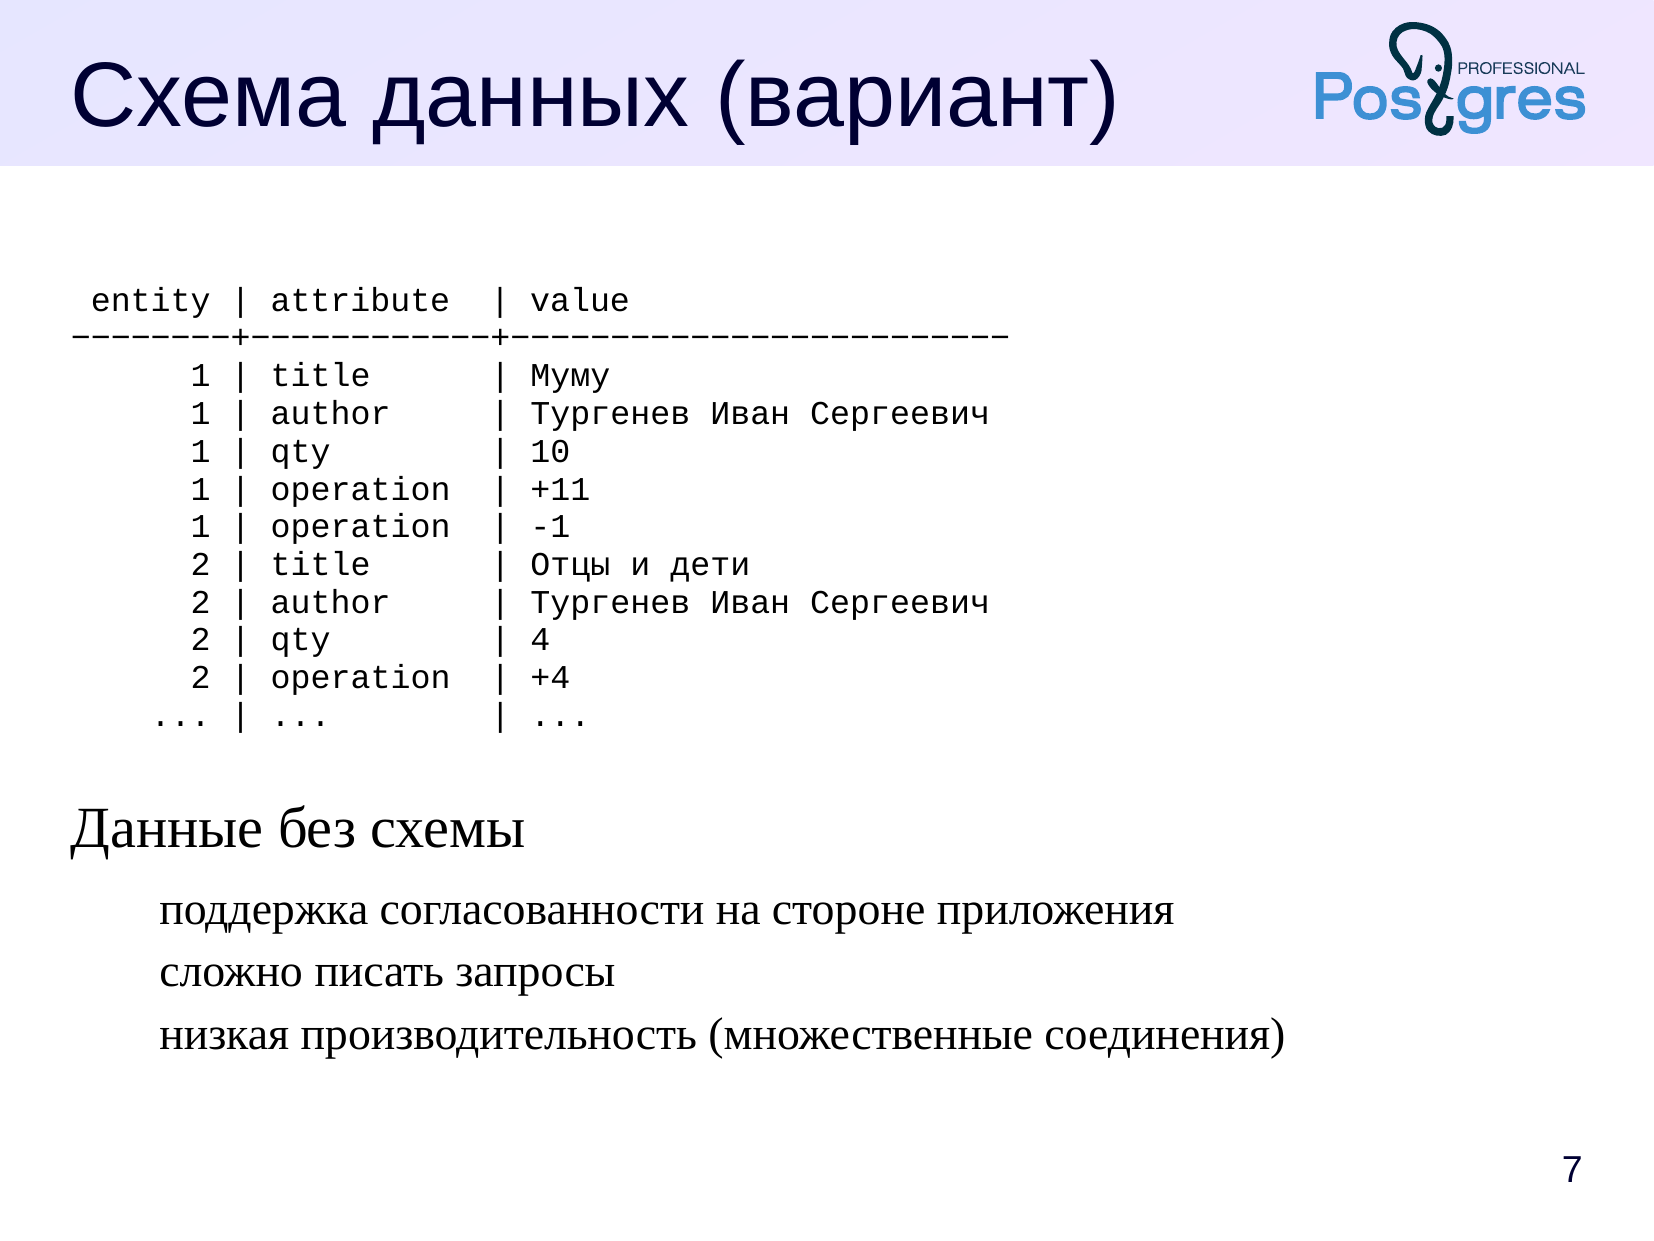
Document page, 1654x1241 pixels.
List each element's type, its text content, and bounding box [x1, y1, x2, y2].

list entity | attribute | value −−−−−−−−+−−−−−−−−−−−−+−−−−−−−−−−−−−−−−−−−−−−−−− 1 | title | Муму 1 | author | Тургенев Иван Сергеевич 1 | qty | 10 1 | operation | +11 1 | operation | -1 2 | title | Отцы и дети 2 | author | Тургенев Иван Сергеевич 2 | qty | 4 2 | operation | +4 ... | ... | ... Данные без схемы поддержка согласованности на стороне приложения сложно писать запросы низкая производительность (множественные соединения) [70, 283, 1583, 1134]
title Схема данных (вариант) [70, 43, 1241, 147]
